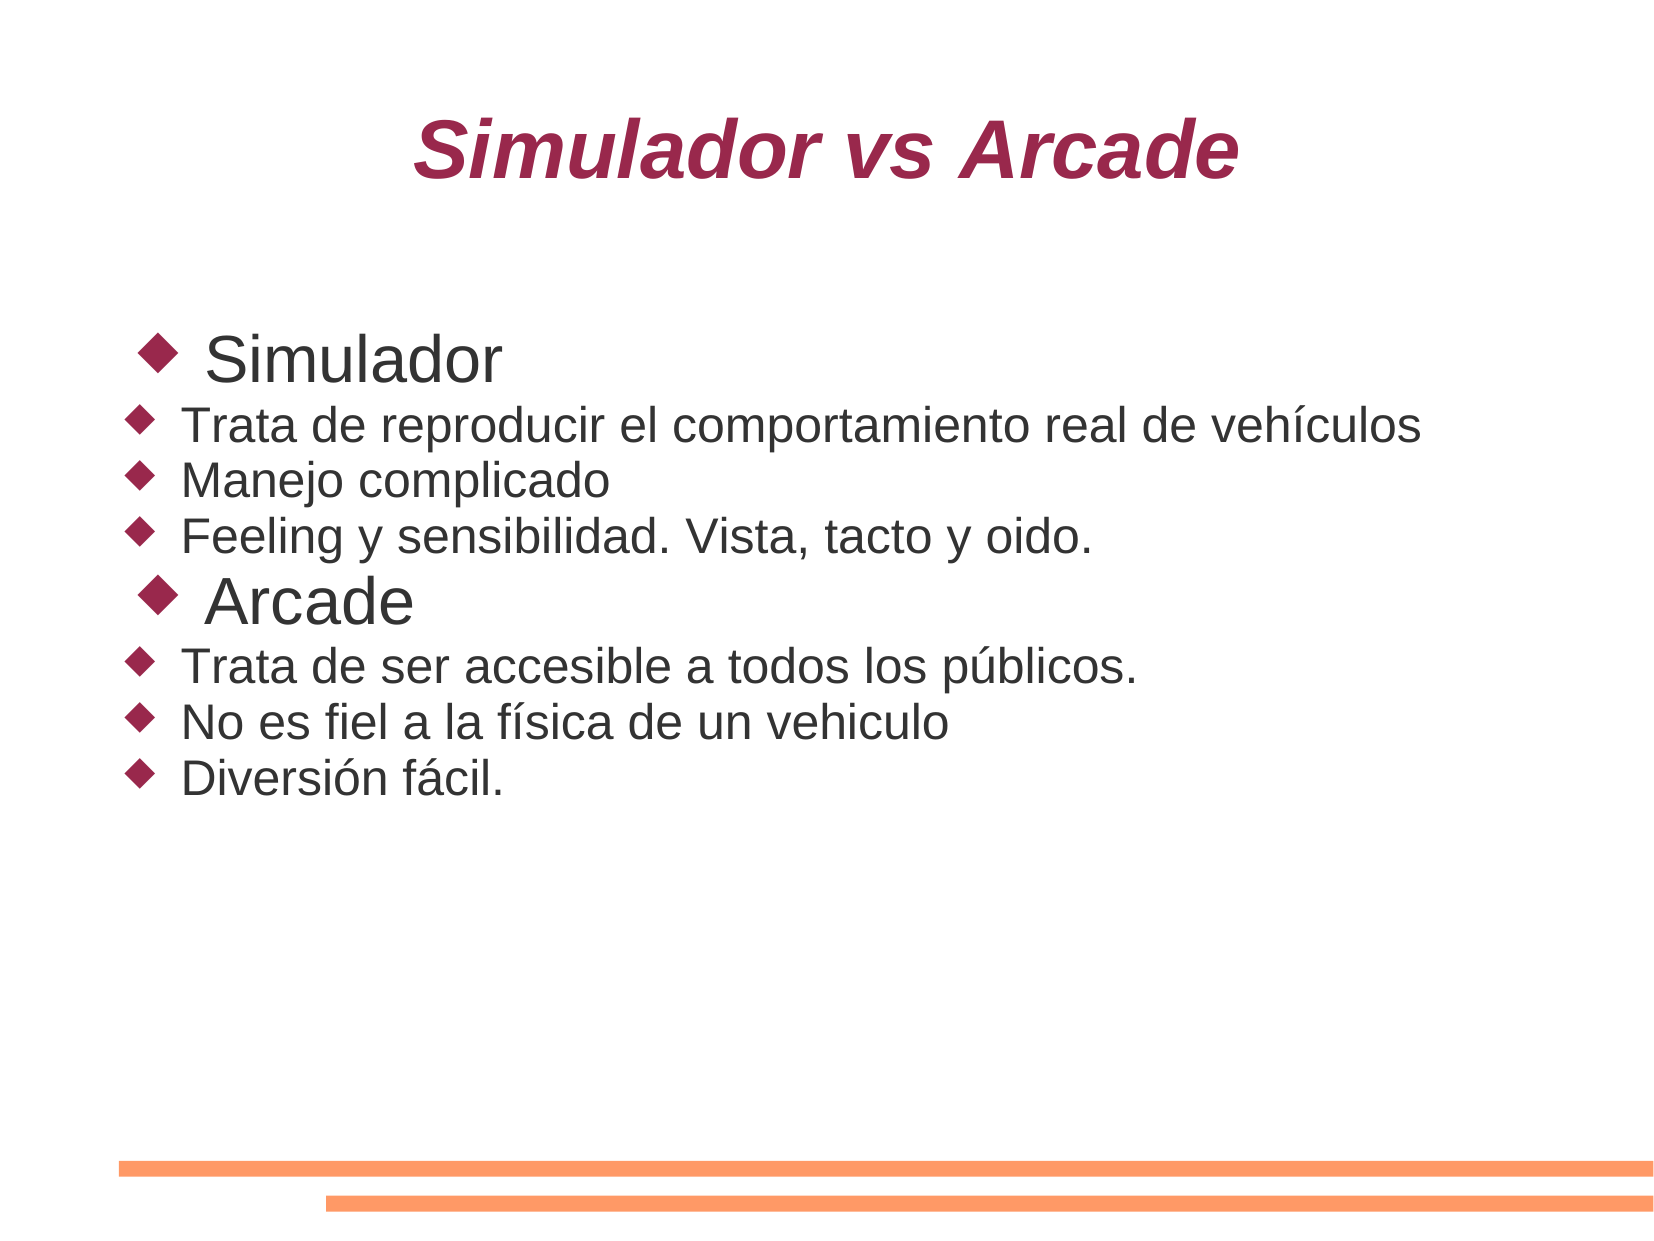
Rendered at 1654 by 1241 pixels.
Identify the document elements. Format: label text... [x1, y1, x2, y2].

list Simulador Trata de reproducir el comportamiento real de vehículos Manejo complicado Feeling y sensibilidad. Vista, tacto y oido. Arcade Trata de ser accesible a todos los públicos. No es fiel a la física de un vehiculo Diversión fácil. [121, 322, 1561, 1132]
title Simulador vs Arcade [121, 46, 1534, 254]
